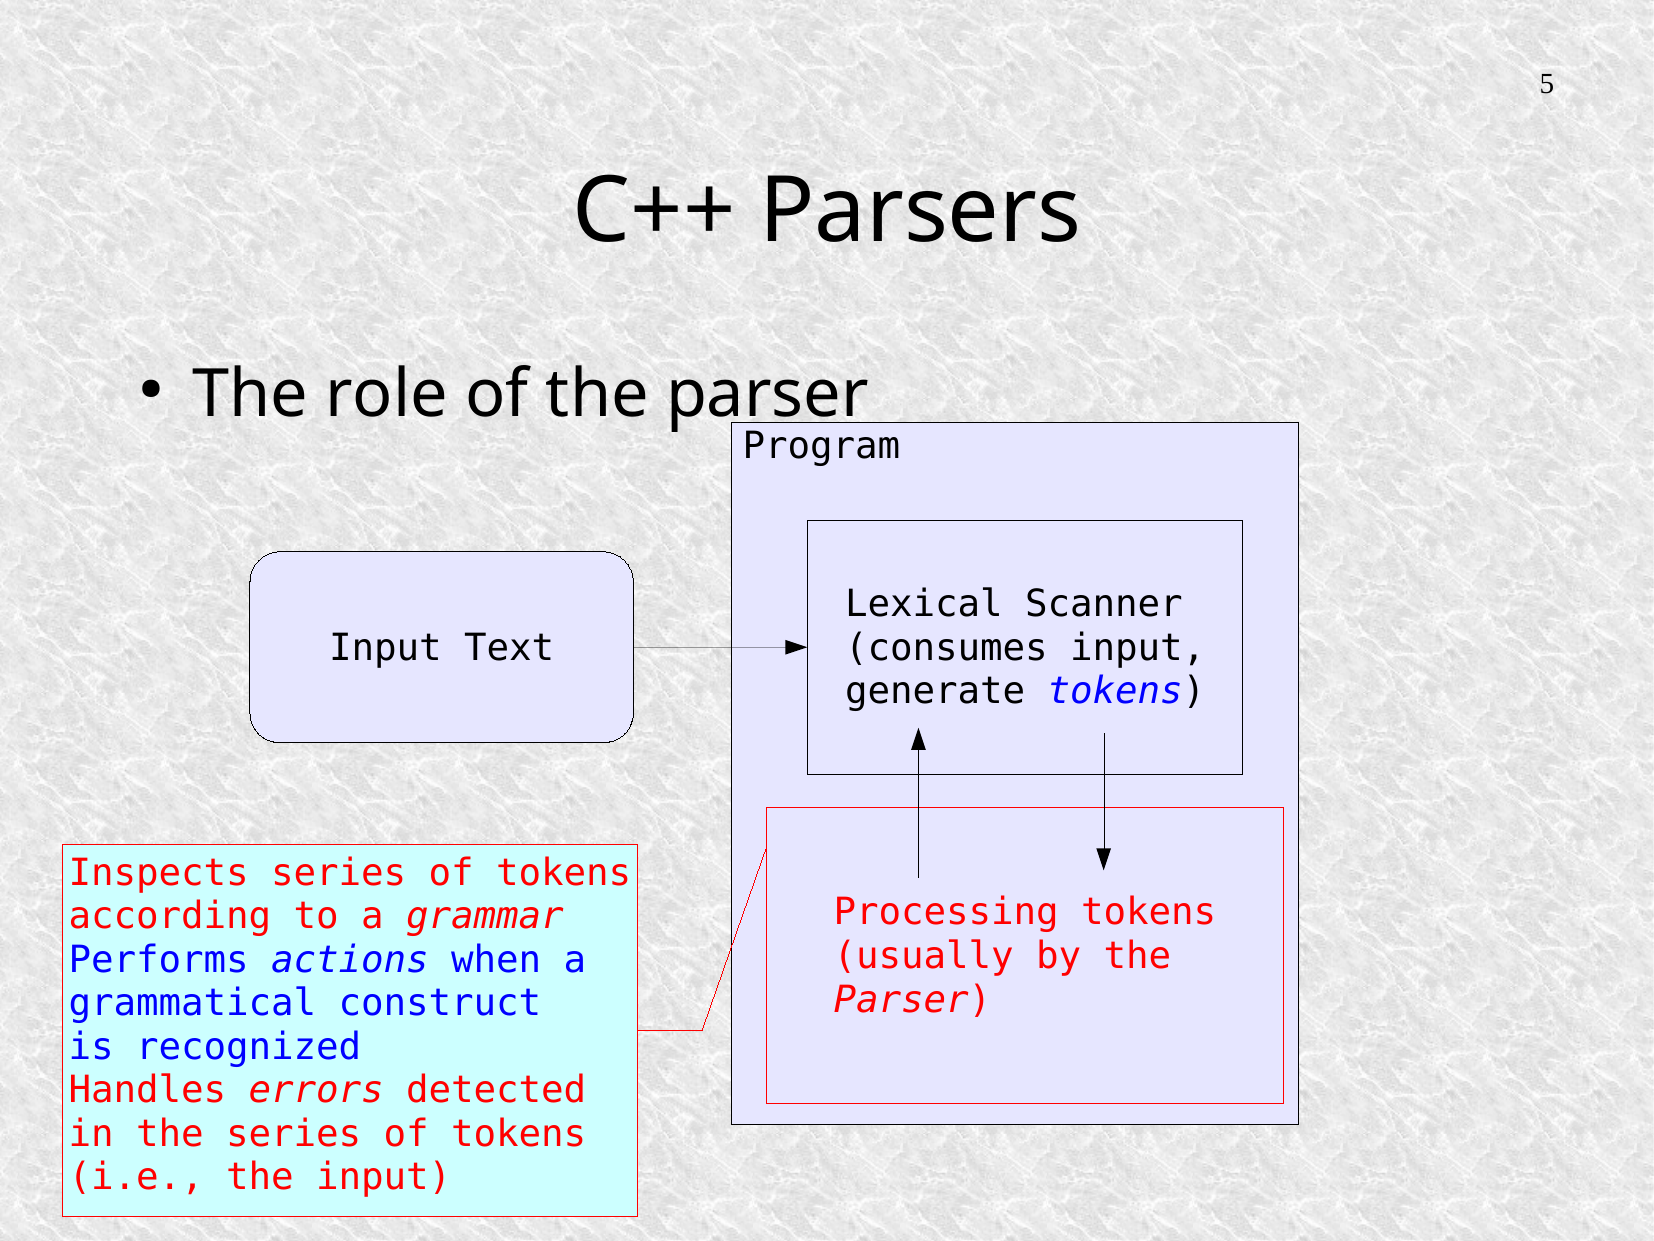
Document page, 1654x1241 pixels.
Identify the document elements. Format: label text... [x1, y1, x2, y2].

text_box [731, 422, 1299, 1125]
text_box Input Text [249, 551, 634, 743]
list The role of the parser [121, 344, 1534, 1127]
text_box Processing tokens (usually by the Parser) [766, 807, 1284, 1104]
text_box Lexical Scanner (consumes input, generate tokens) [807, 520, 1243, 775]
text_box Program [742, 424, 901, 470]
text_box Inspects series of tokens according to a grammar Performs actions when a grammatical construct is recognized Handles errors detected in the series of tokens (i.e., the input) [62, 844, 638, 1217]
picture [0, 0, 1654, 1241]
title C++ Parsers [121, 102, 1534, 311]
text_box [919, 775, 1104, 807]
